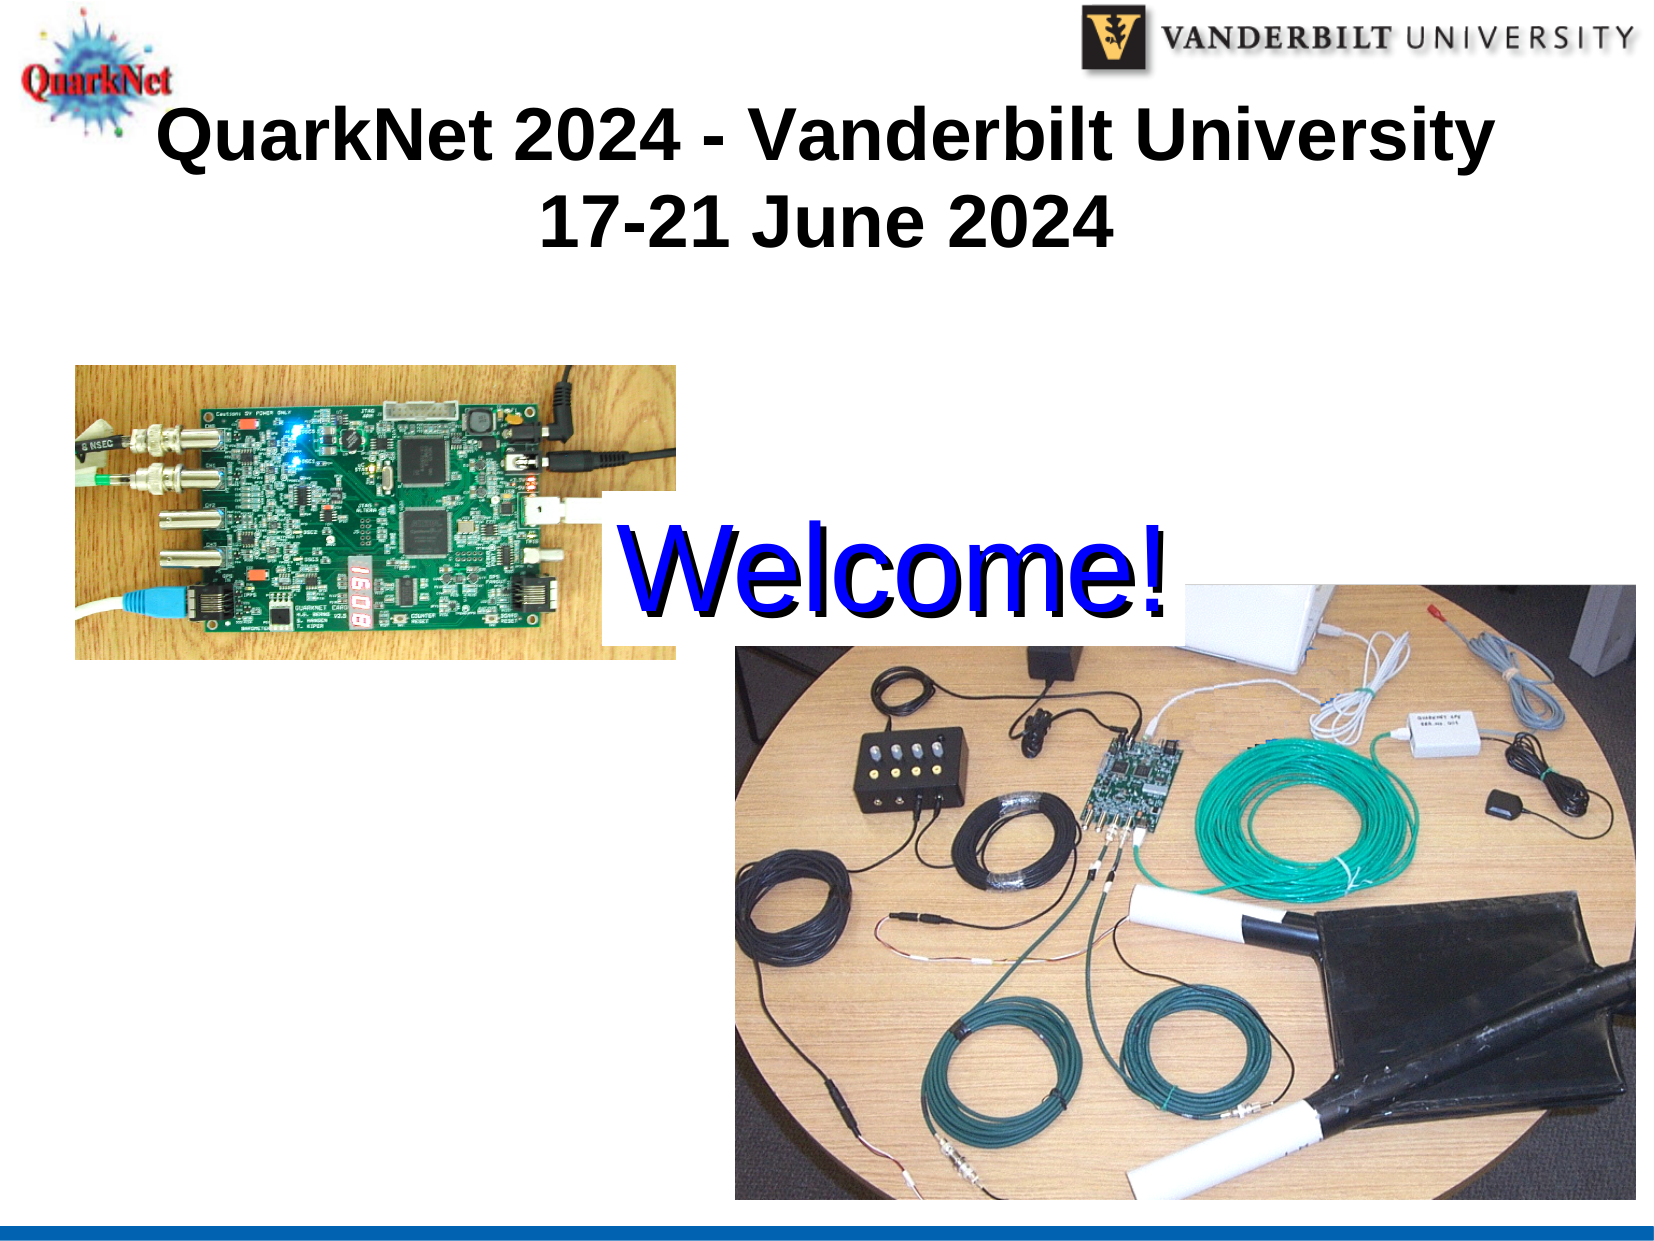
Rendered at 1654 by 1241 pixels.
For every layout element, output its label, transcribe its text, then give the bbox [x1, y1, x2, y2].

picture [735, 584, 1636, 1201]
picture [4, 1, 188, 152]
picture [1078, 1, 1649, 85]
picture [75, 365, 676, 661]
title QuarkNet 2024 - Vanderbilt University 17-21 June 2024 [82, 72, 1571, 281]
text_box Welcome! [601, 491, 1186, 646]
